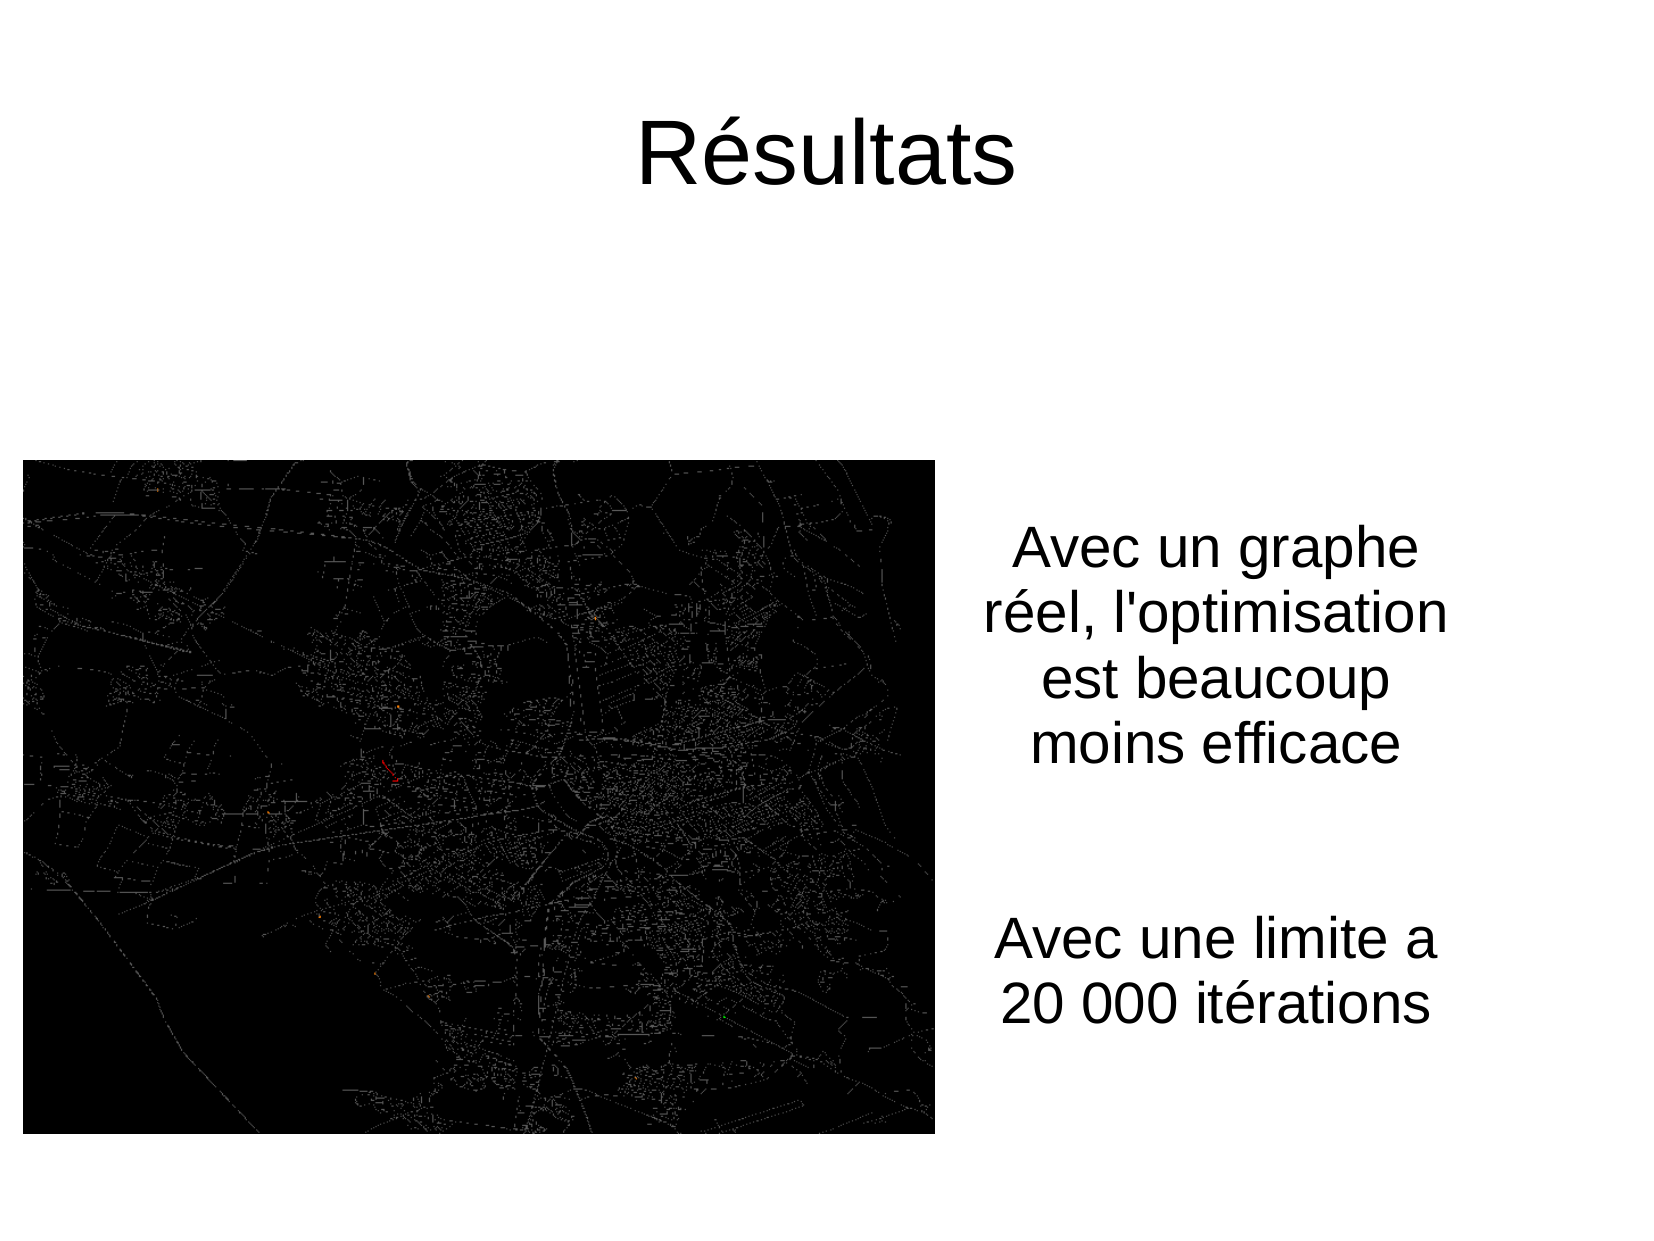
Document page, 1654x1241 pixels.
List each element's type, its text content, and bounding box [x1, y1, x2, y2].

text_box Avec un graphe réel, l'optimisation est beaucoup moins efficace Avec une limite a 20 000 itérations [968, 507, 1465, 1043]
title Résultats [82, 49, 1571, 257]
picture [23, 460, 935, 1134]
